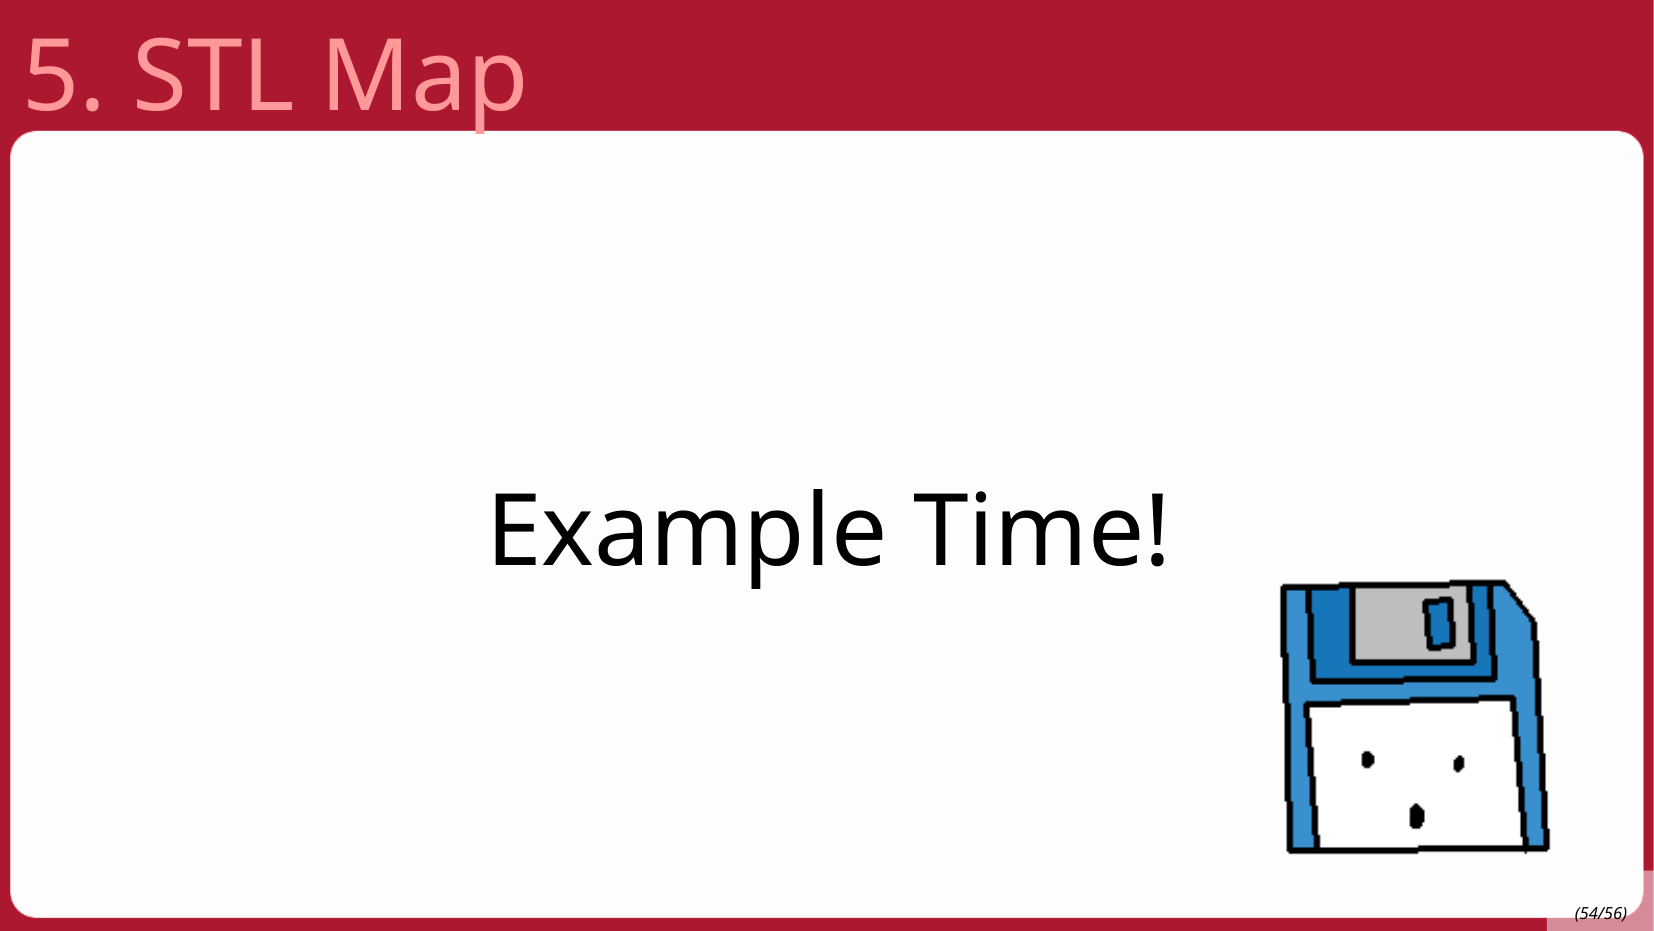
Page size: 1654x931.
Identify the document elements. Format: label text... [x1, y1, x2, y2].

text_box Example Time! [74, 182, 1584, 871]
text_box (<number>/56) [1546, 877, 1654, 931]
picture [0, 0, 1654, 931]
title 5. STL Map [22, 7, 1511, 136]
